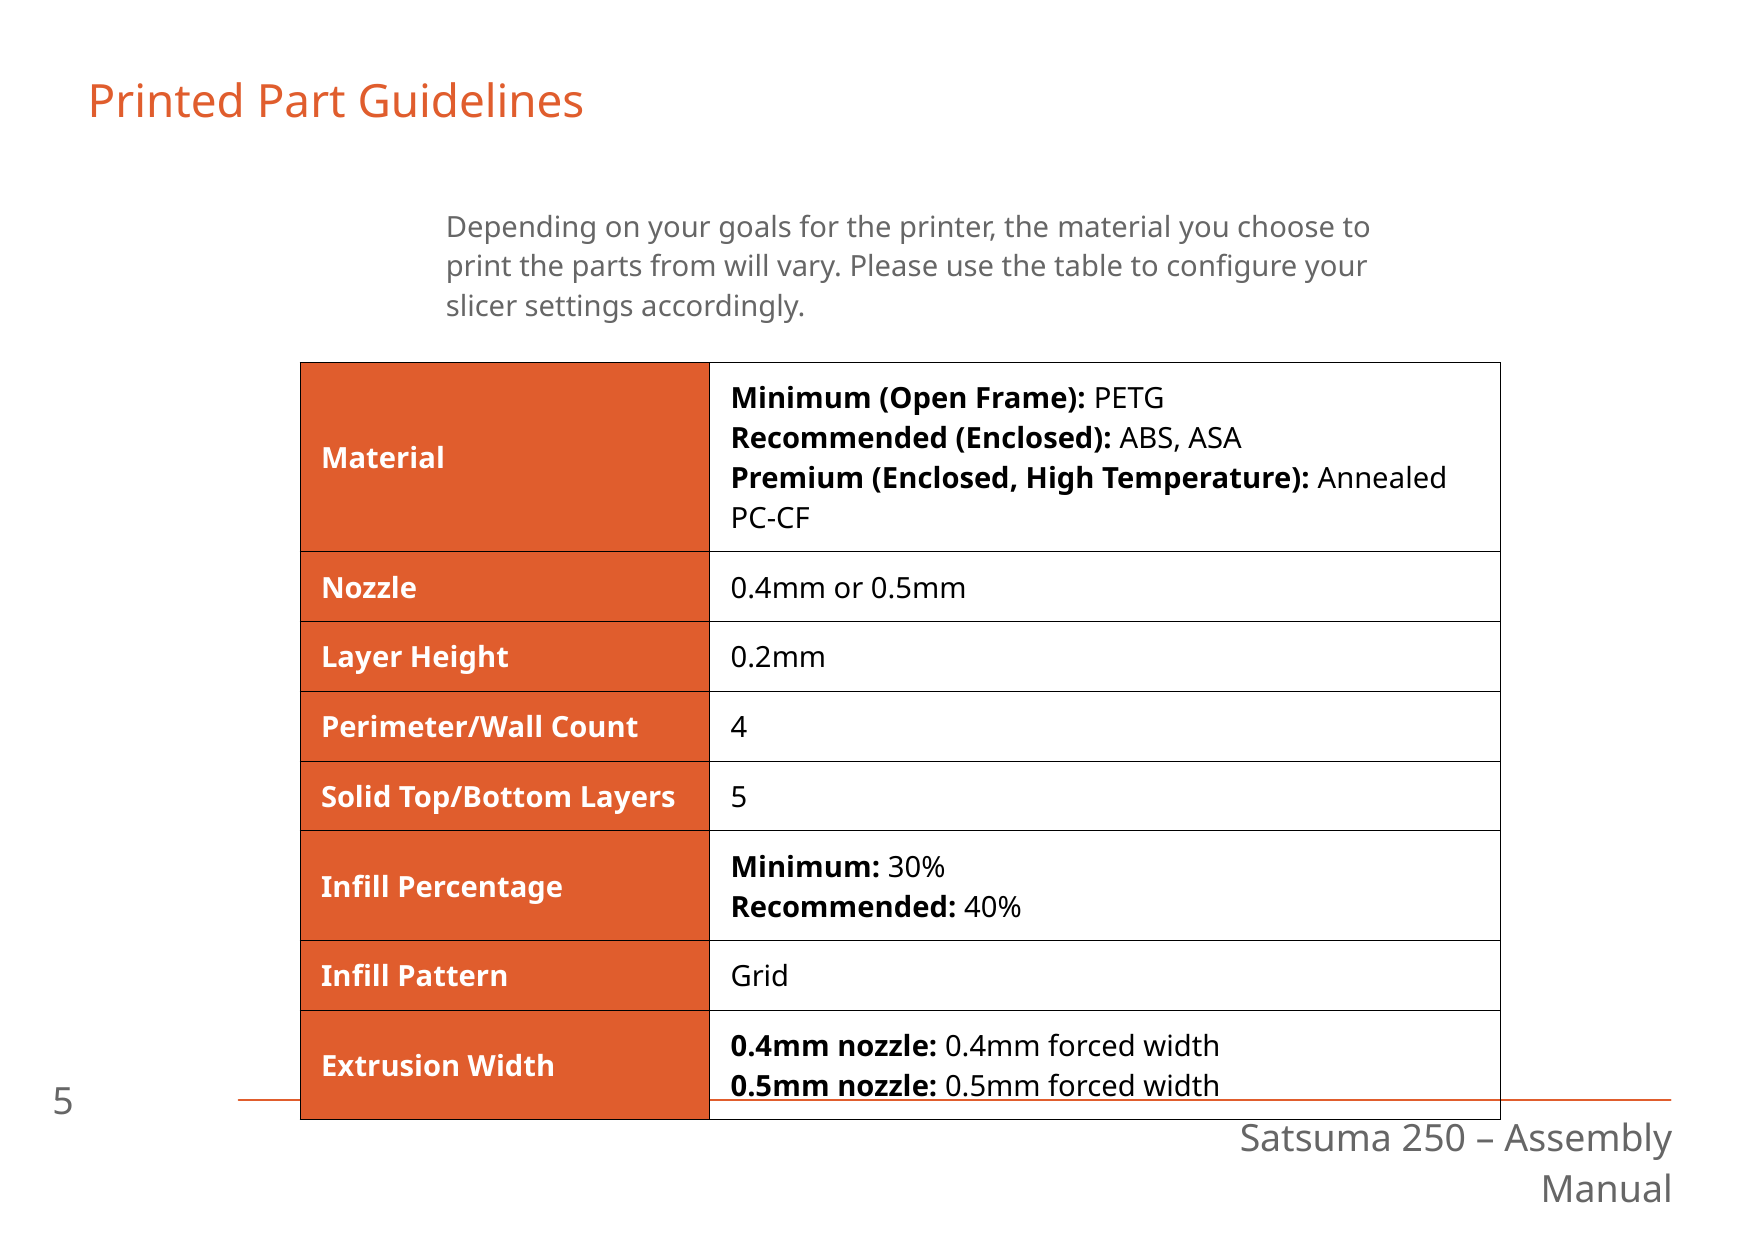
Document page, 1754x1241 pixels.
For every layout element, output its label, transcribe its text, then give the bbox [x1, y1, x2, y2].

table_cell Grid [710, 941, 1500, 1010]
table_cell 0.2mm [710, 622, 1500, 691]
table_cell Perimeter/Wall Count [301, 692, 709, 761]
table_cell Layer Height [301, 622, 709, 691]
table_header Material [301, 363, 709, 551]
table_cell Infill Pattern [301, 941, 709, 1010]
table_cell 0.4mm or 0.5mm [710, 552, 1500, 621]
table_cell Infill Percentage [301, 831, 709, 940]
table_cell 4 [710, 692, 1500, 761]
list Depending on your goals for the printer, the material you choose to print the parts from will vary. Please use the table to configure your slicer settings accordingly. [375, 171, 1426, 360]
table_cell Minimum: 30% Recommended: 40% [710, 831, 1500, 940]
table_header Minimum (Open Frame): PETG Recommended (Enclosed): ABS, ASA Premium (Enclosed, High Temperature): Annealed PC-CF [710, 363, 1500, 551]
table_cell 0.4mm nozzle: 0.4mm forced width 0.5mm nozzle: 0.5mm forced width [710, 1011, 1500, 1119]
title Printed Part Guidelines [87, 74, 1667, 126]
table_cell Extrusion Width [301, 1011, 709, 1119]
table_cell Nozzle [301, 552, 709, 621]
table_cell 5 [710, 762, 1500, 830]
text_box <number> [57, 1044, 232, 1157]
table_cell Solid Top/Bottom Layers [301, 762, 709, 830]
